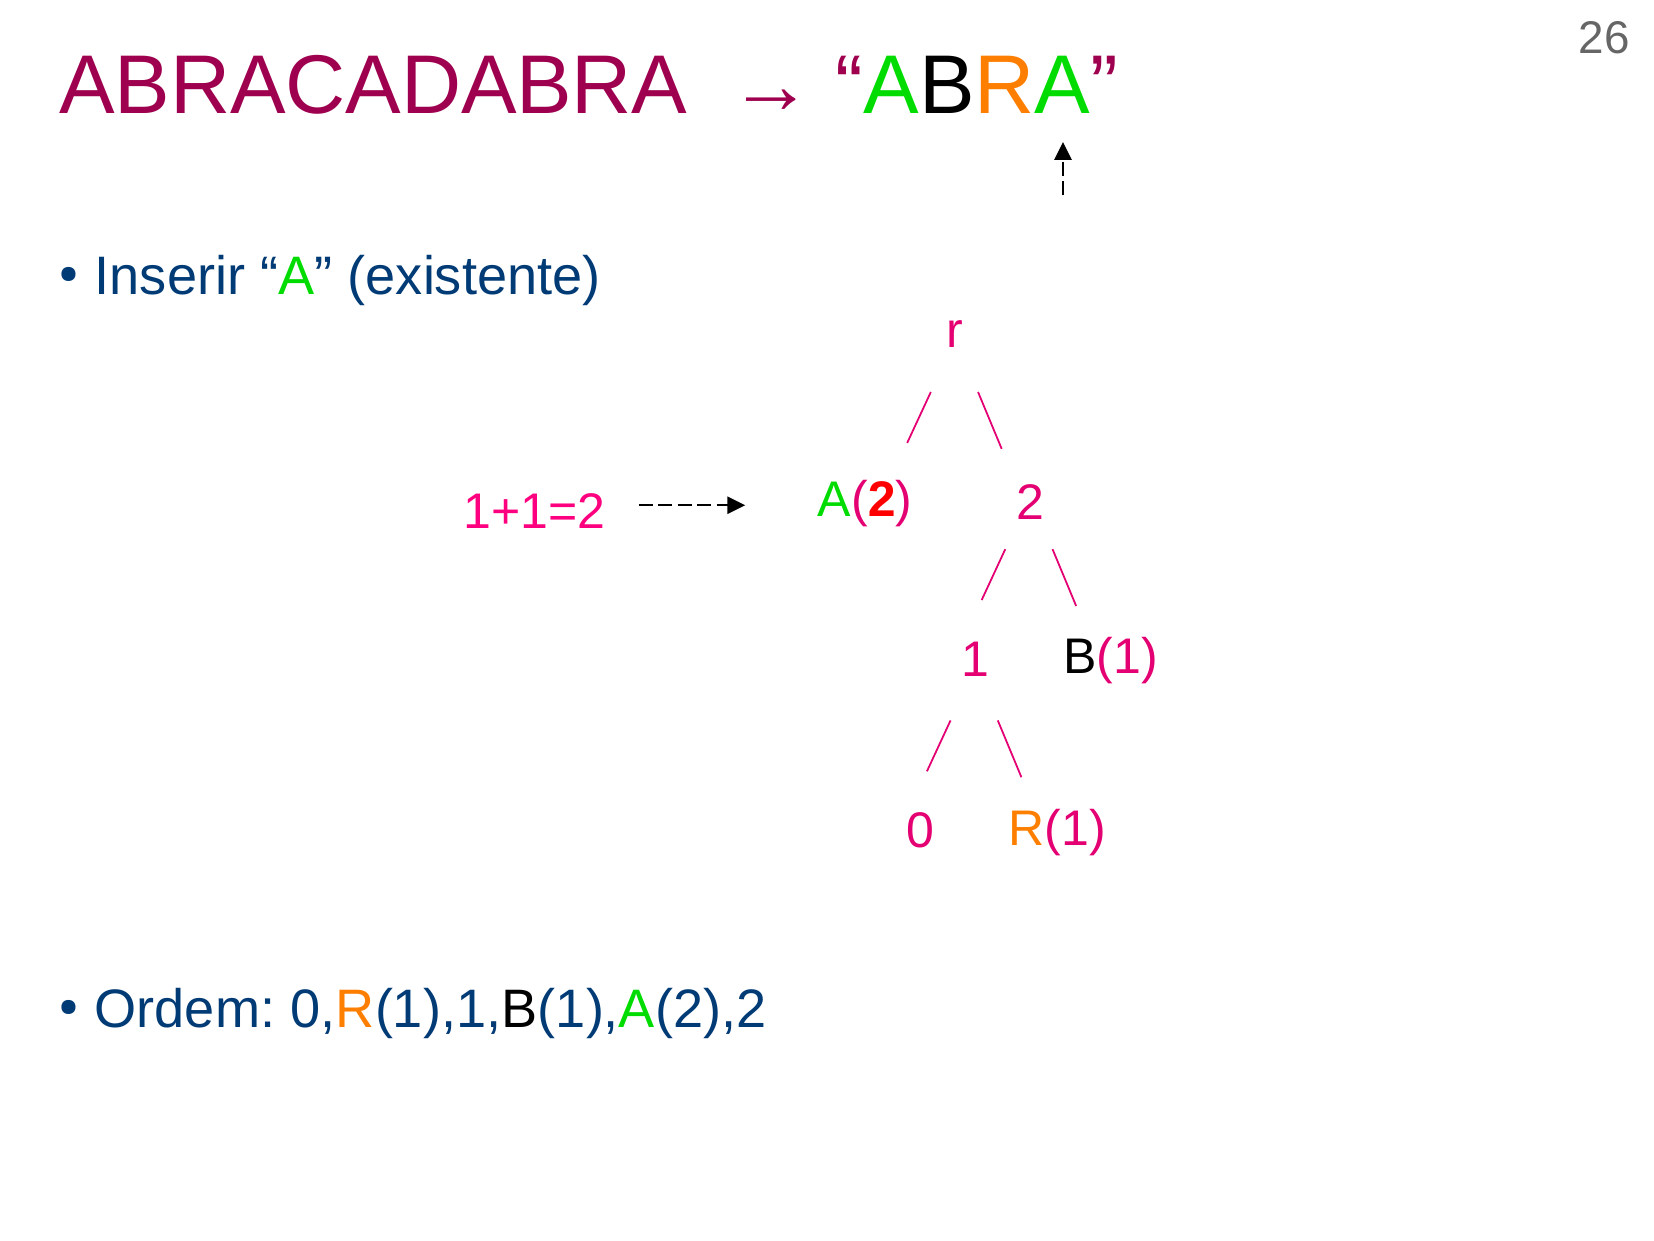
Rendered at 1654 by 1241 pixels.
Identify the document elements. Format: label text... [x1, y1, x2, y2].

text_box 1 [946, 623, 1000, 695]
list Inserir “A” (existente) Ordem: 0,R(1),1,B(1),A(2),2 [59, 236, 1595, 1211]
text_box A(2) [803, 464, 963, 535]
text_box R(1) [994, 792, 1158, 878]
text_box 1+1=2 [448, 475, 621, 547]
title ABRACADABRA → “ABRA” [59, 29, 1595, 148]
text_box B(1) [1048, 621, 1199, 693]
text_box 0 [891, 794, 945, 866]
text_box 2 [1001, 466, 1055, 538]
text_box r [931, 295, 979, 366]
